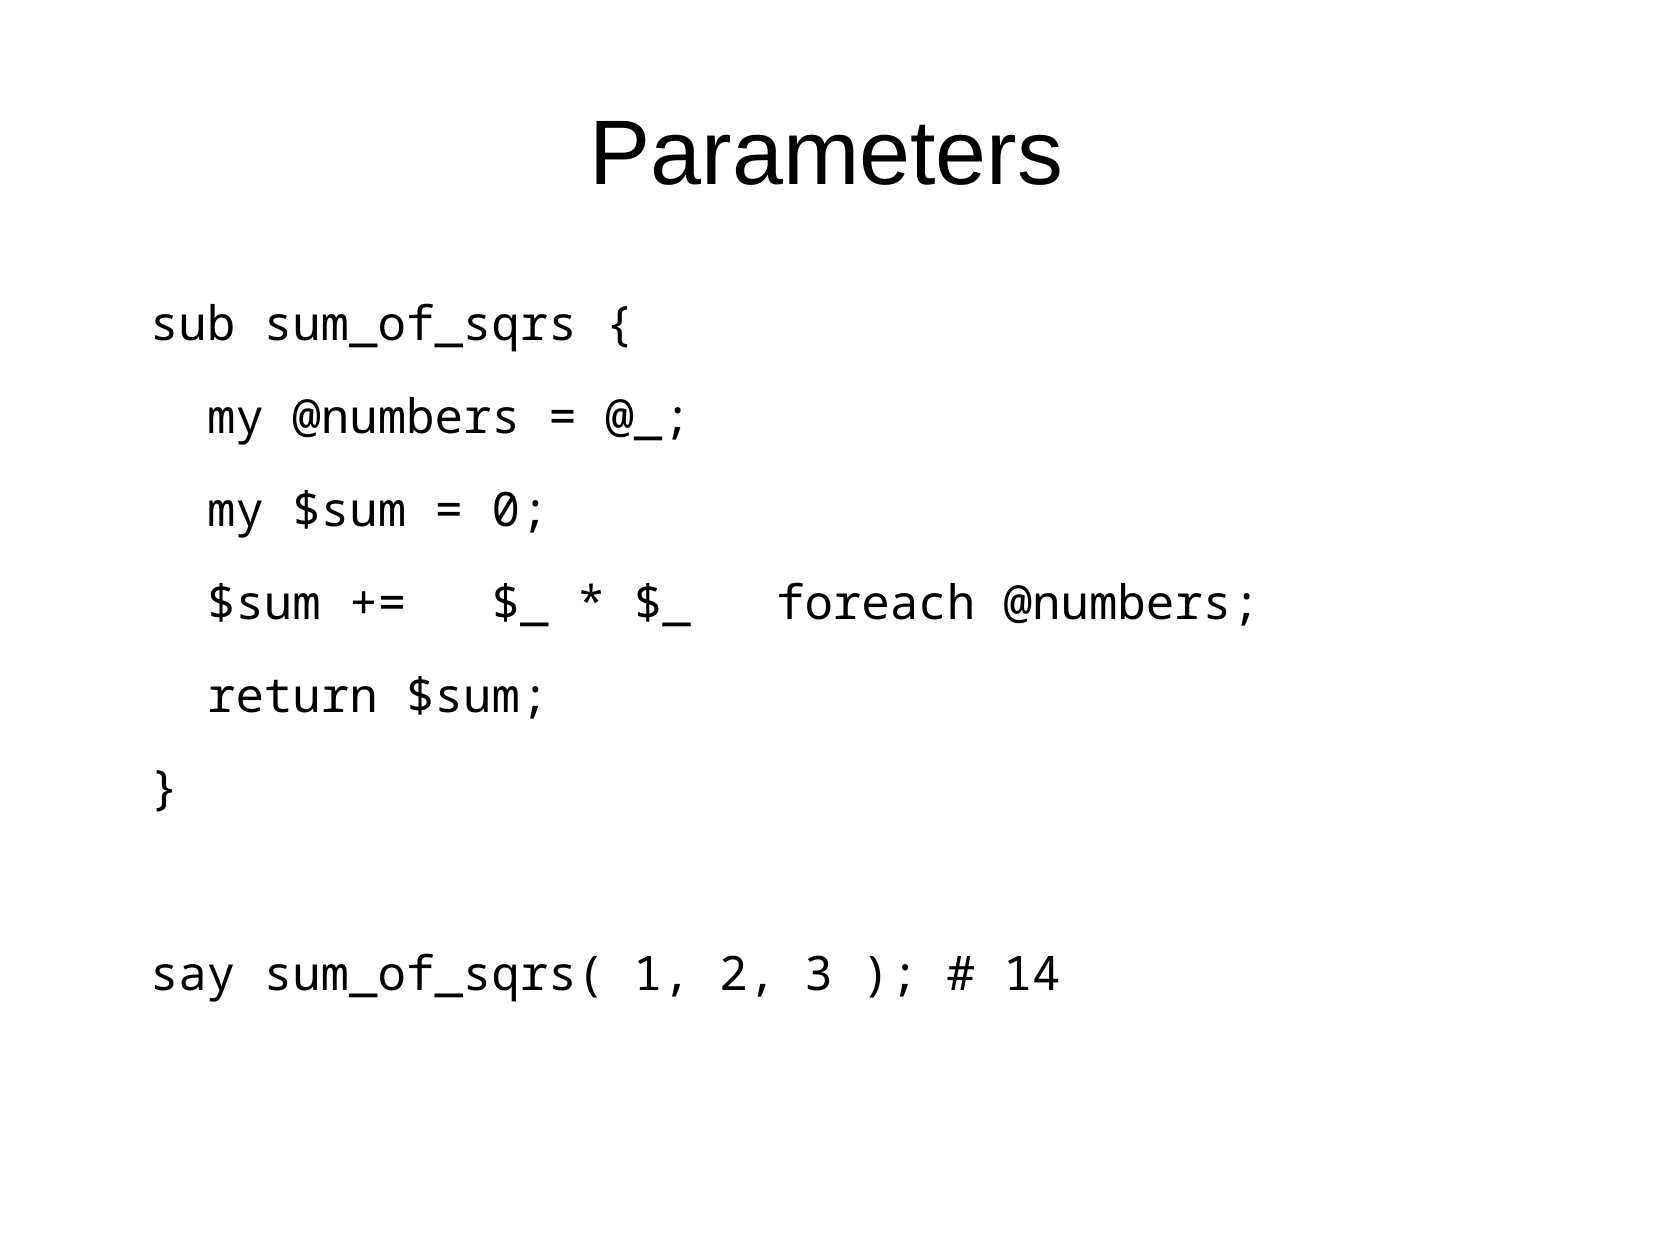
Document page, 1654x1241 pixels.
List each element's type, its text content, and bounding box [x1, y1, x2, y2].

title Parameters [82, 49, 1571, 257]
list sub sum_of_sqrs { my @numbers = @_; my $sum = 0; $sum += $_ * $_ foreach @numbers; return $sum; } say sum_of_sqrs( 1, 2, 3 ); # 14 [82, 290, 1571, 1010]
